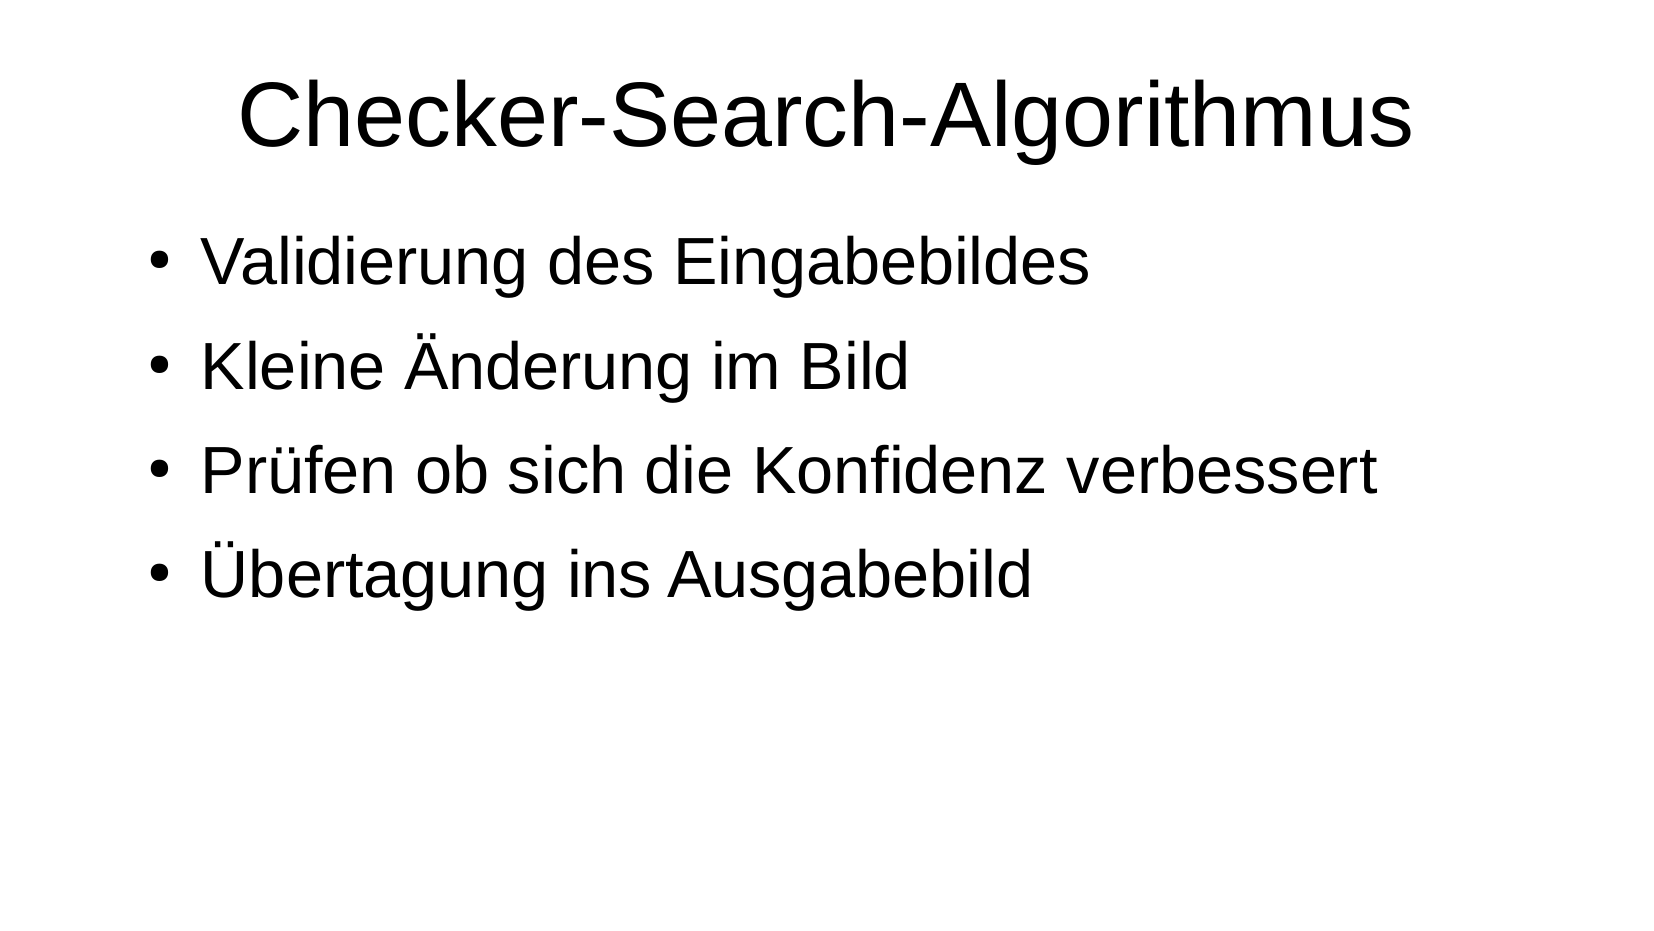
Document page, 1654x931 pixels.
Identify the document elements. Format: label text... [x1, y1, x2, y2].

title Checker-Search-Algorithmus [82, 37, 1571, 193]
list Validierung des Eingabebildes Kleine Änderung im Bild Prüfen ob sich die Konfidenz verbessert Übertagung ins Ausgabebild [129, 224, 1619, 764]
